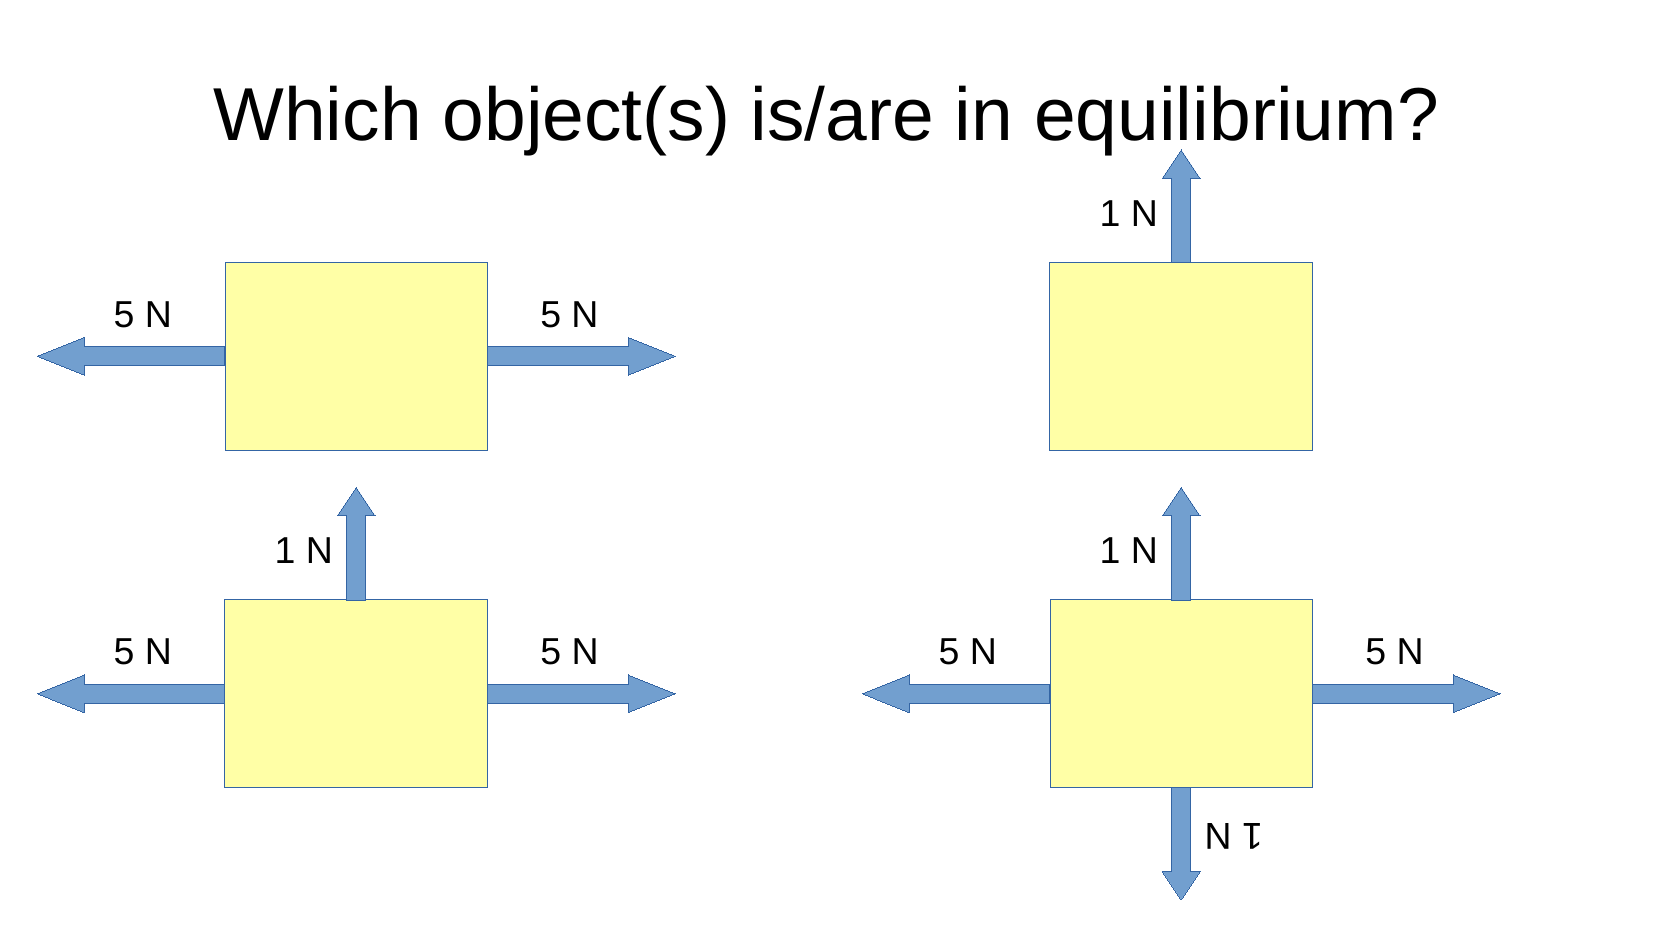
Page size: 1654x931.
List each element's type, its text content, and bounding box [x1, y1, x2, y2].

text_box 5 N [1312, 674, 1501, 713]
text_box 5 N [487, 674, 676, 713]
text_box 5 N [487, 337, 676, 376]
text_box [225, 262, 488, 451]
text_box 1 N [1162, 787, 1201, 900]
text_box 1 N [1162, 487, 1201, 601]
text_box [224, 599, 488, 788]
title Which object(s) is/are in equilibrium? [82, 37, 1571, 193]
text_box [1050, 599, 1313, 788]
text_box 1 N [1162, 149, 1201, 263]
text_box 5 N [862, 674, 1050, 713]
text_box 5 N [37, 674, 225, 713]
text_box 1 N [337, 487, 376, 601]
text_box [1049, 262, 1313, 451]
text_box 5 N [37, 337, 225, 376]
